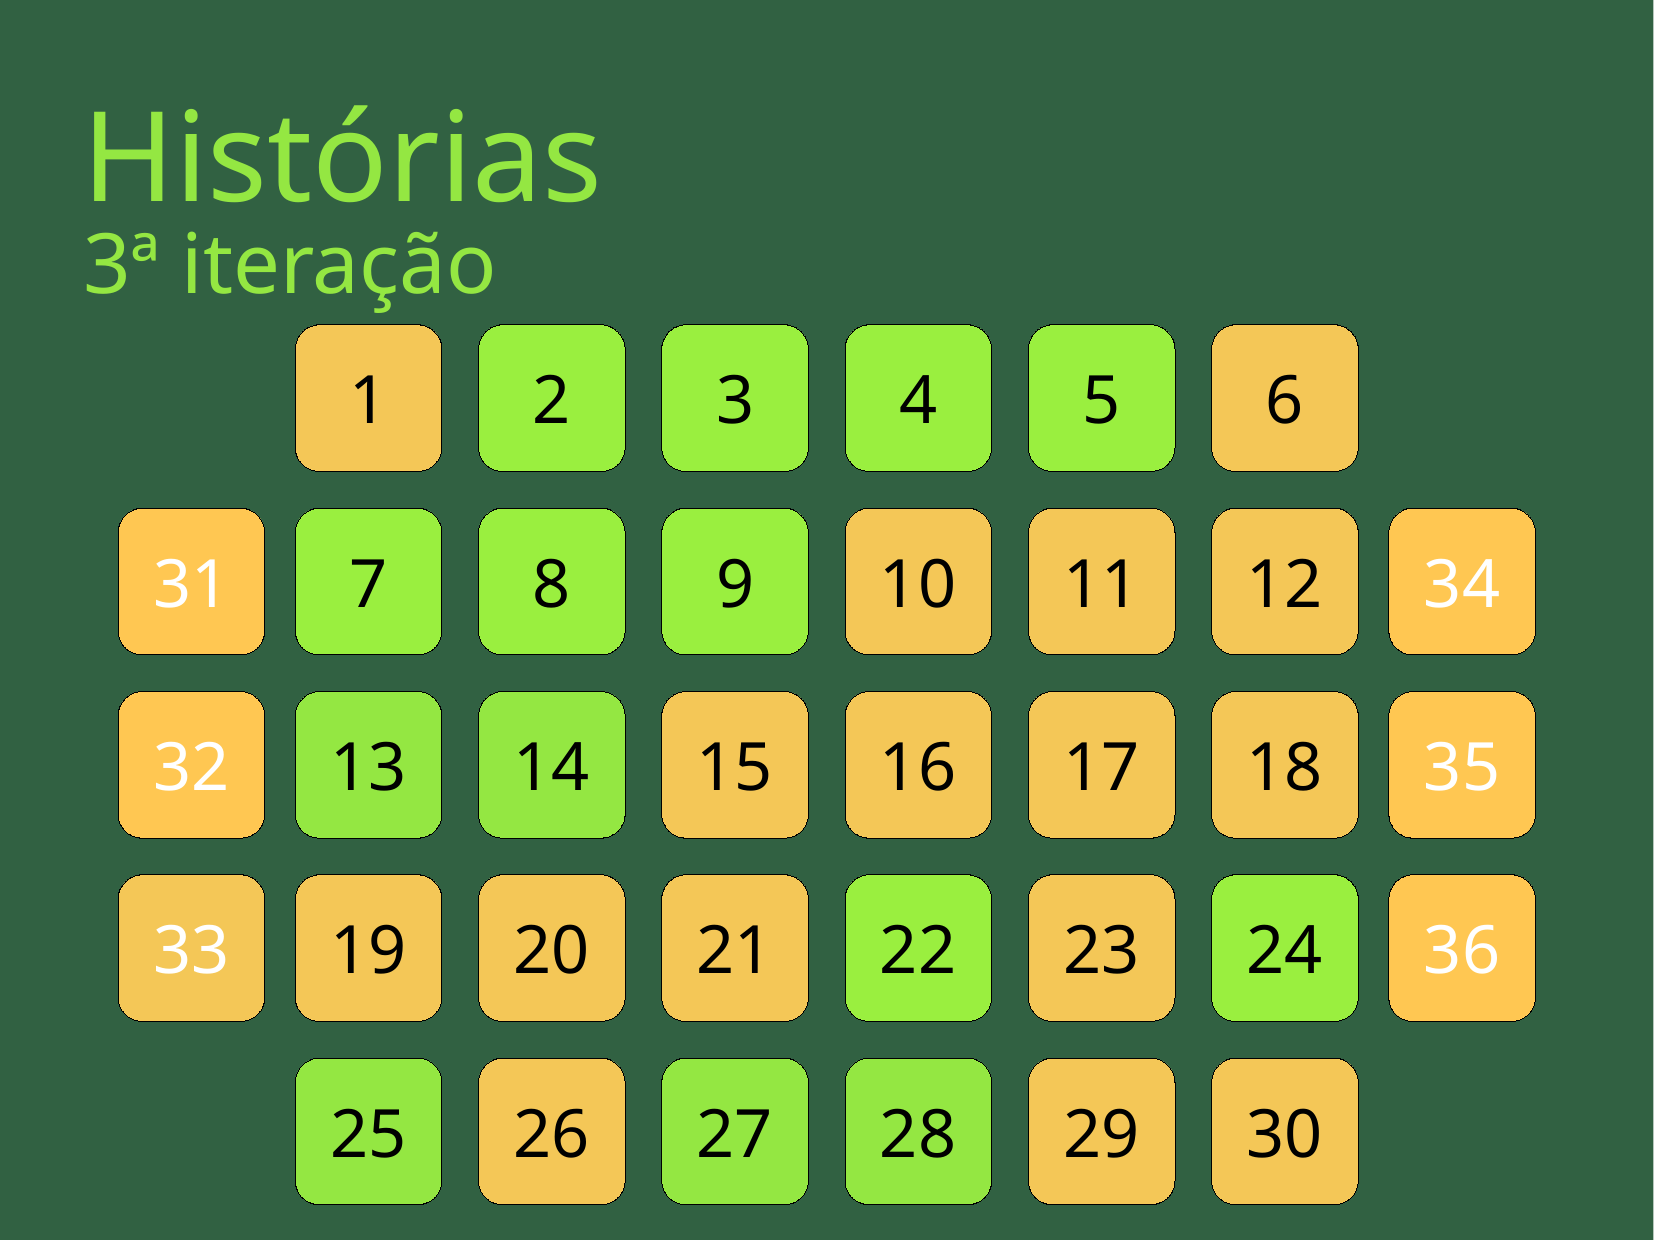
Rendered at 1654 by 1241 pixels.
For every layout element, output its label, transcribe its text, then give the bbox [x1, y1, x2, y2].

text_box 33 [118, 874, 265, 1022]
title 3ª iteração [83, 183, 1572, 340]
text_box 23 [1028, 874, 1176, 1022]
text_box 25 [295, 1058, 442, 1205]
text_box 10 [845, 508, 992, 655]
text_box 2 [478, 324, 626, 472]
text_box 22 [845, 874, 992, 1022]
text_box 6 [1211, 324, 1359, 472]
text_box 12 [1211, 508, 1359, 655]
text_box 3 [661, 324, 809, 472]
text_box 19 [295, 874, 442, 1022]
text_box 13 [295, 691, 442, 839]
text_box 32 [118, 691, 265, 839]
text_box 14 [478, 691, 626, 839]
text_box 26 [478, 1058, 626, 1205]
text_box 9 [661, 508, 809, 655]
text_box 35 [1388, 691, 1536, 839]
text_box 28 [845, 1058, 992, 1205]
text_box 1 [295, 324, 442, 472]
text_box 31 [118, 508, 265, 655]
text_box 4 [845, 324, 992, 472]
text_box 36 [1388, 874, 1536, 1022]
text_box 16 [845, 691, 992, 839]
text_box 24 [1211, 874, 1359, 1022]
text_box 7 [295, 508, 442, 655]
text_box 34 [1388, 508, 1536, 655]
text_box 18 [1211, 691, 1359, 839]
text_box 30 [1211, 1058, 1359, 1205]
text_box 15 [661, 691, 809, 839]
text_box 5 [1028, 324, 1176, 472]
text_box 27 [661, 1058, 809, 1205]
text_box 8 [478, 508, 626, 655]
text_box 17 [1028, 691, 1176, 839]
text_box 11 [1028, 508, 1176, 655]
text_box 29 [1028, 1058, 1176, 1205]
title Histórias [82, 49, 1571, 257]
text_box 21 [661, 874, 809, 1022]
text_box 20 [478, 874, 626, 1022]
